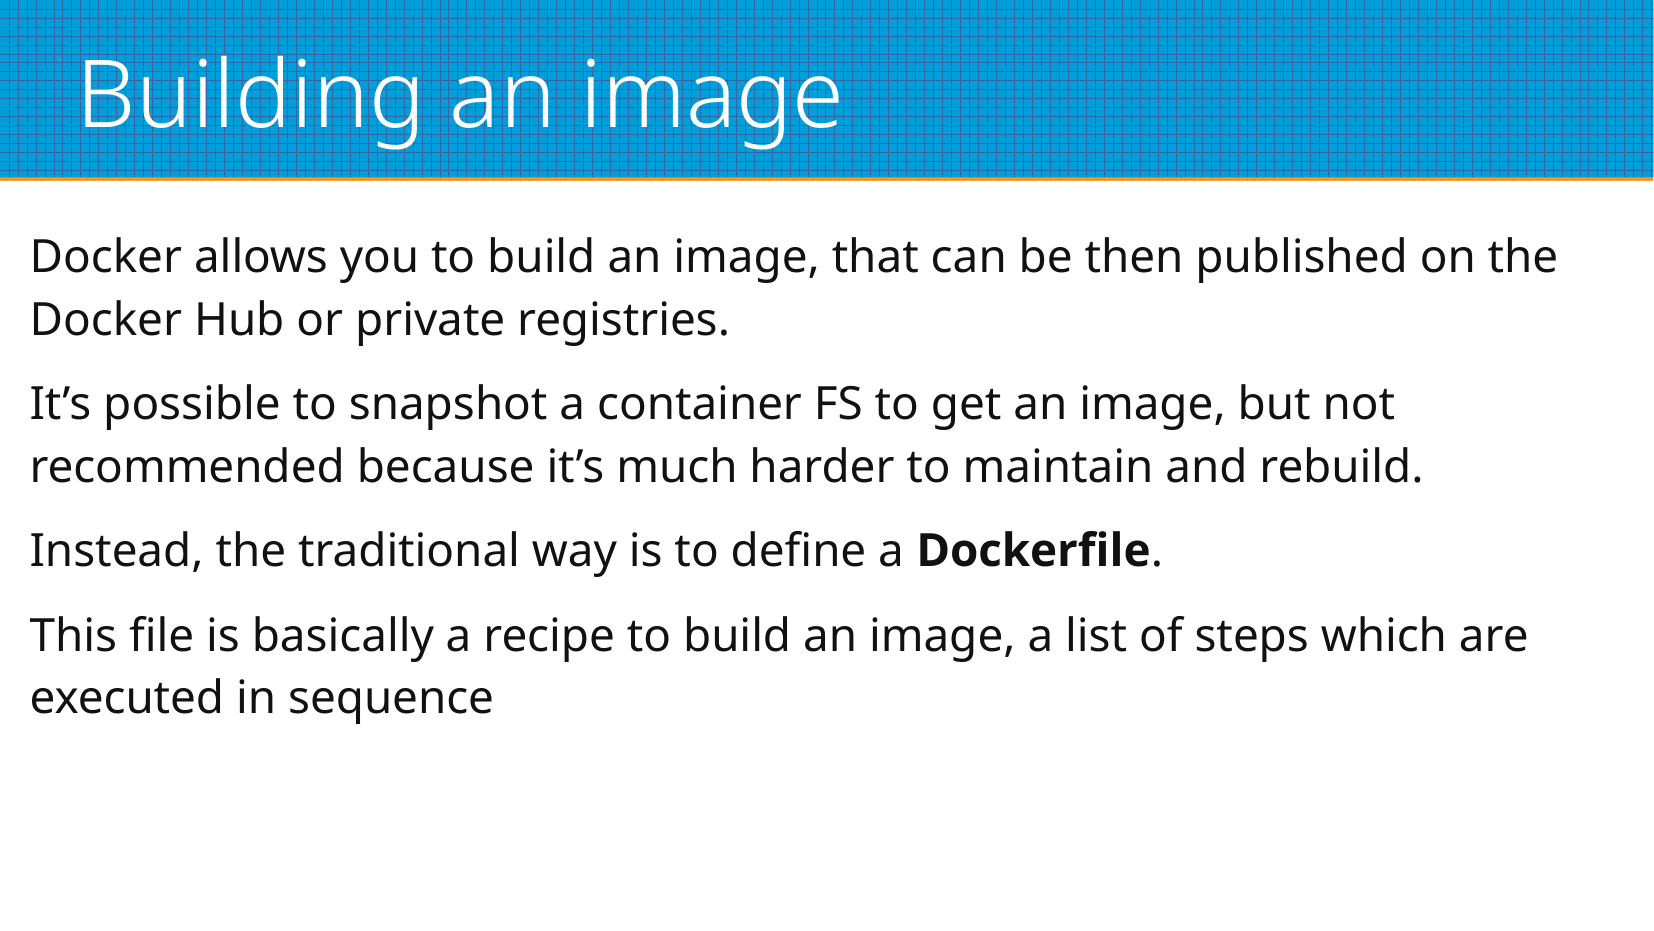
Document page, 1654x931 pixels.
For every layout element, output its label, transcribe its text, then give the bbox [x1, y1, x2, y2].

list Docker allows you to build an image, that can be then published on the Docker Hub or private registries. It’s possible to snapshot a container FS to get an image, but not recommended because it’s much harder to maintain and rebuild. Instead, the traditional way is to define a Dockerfile. This file is basically a recipe to build an image, a list of steps which are executed in sequence [29, 223, 1625, 886]
title Building an image [76, 0, 1565, 156]
